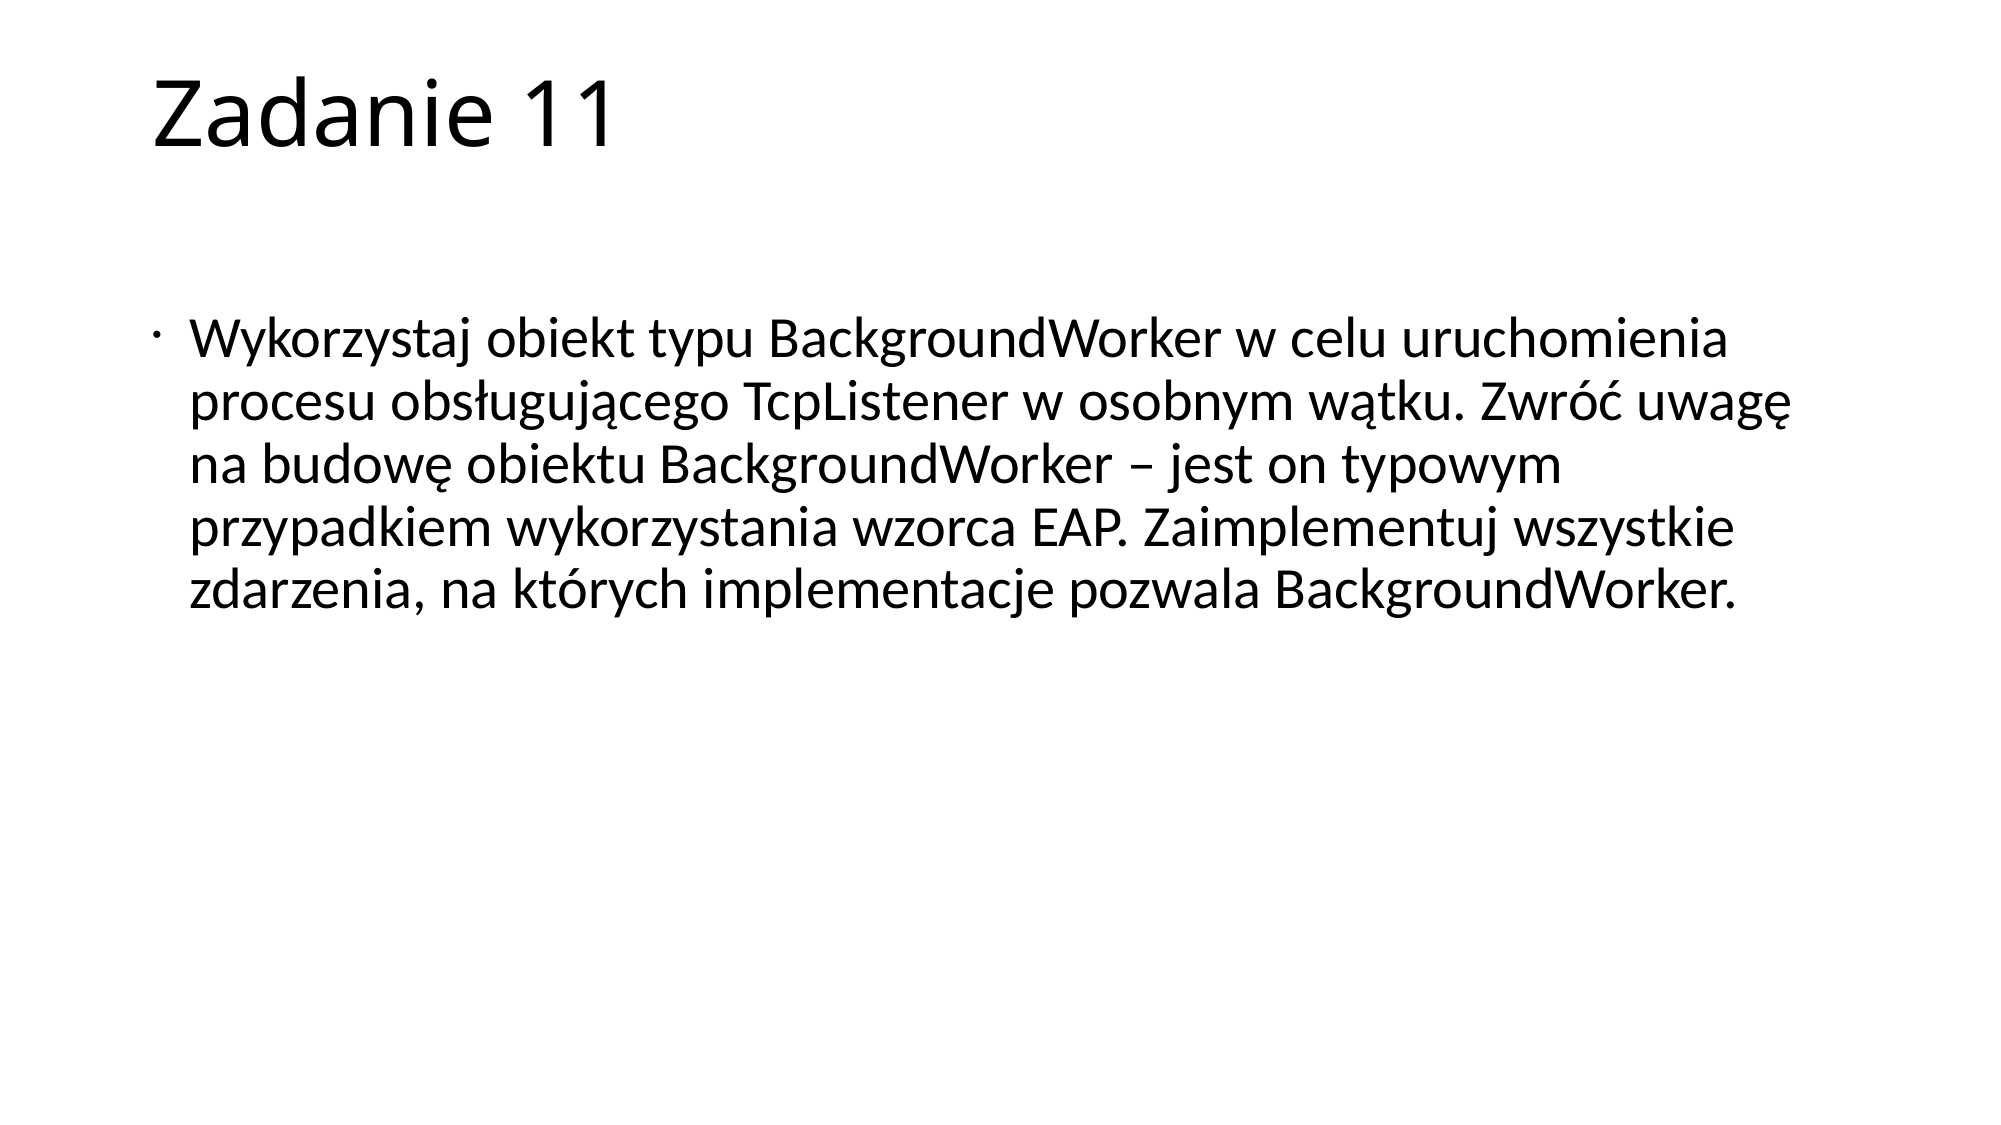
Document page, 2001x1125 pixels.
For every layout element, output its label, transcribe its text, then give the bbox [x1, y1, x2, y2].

title Zadanie 11 [137, 59, 1863, 278]
list Wykorzystaj obiekt typu BackgroundWorker w celu uruchomienia procesu obsługującego TcpListener w osobnym wątku. Zwróć uwagę na budowę obiektu BackgroundWorker – jest on typowym przypadkiem wykorzystania wzorca EAP. Zaimplementuj wszystkie zdarzenia, na których implementacje pozwala BackgroundWorker. [137, 299, 1863, 1014]
